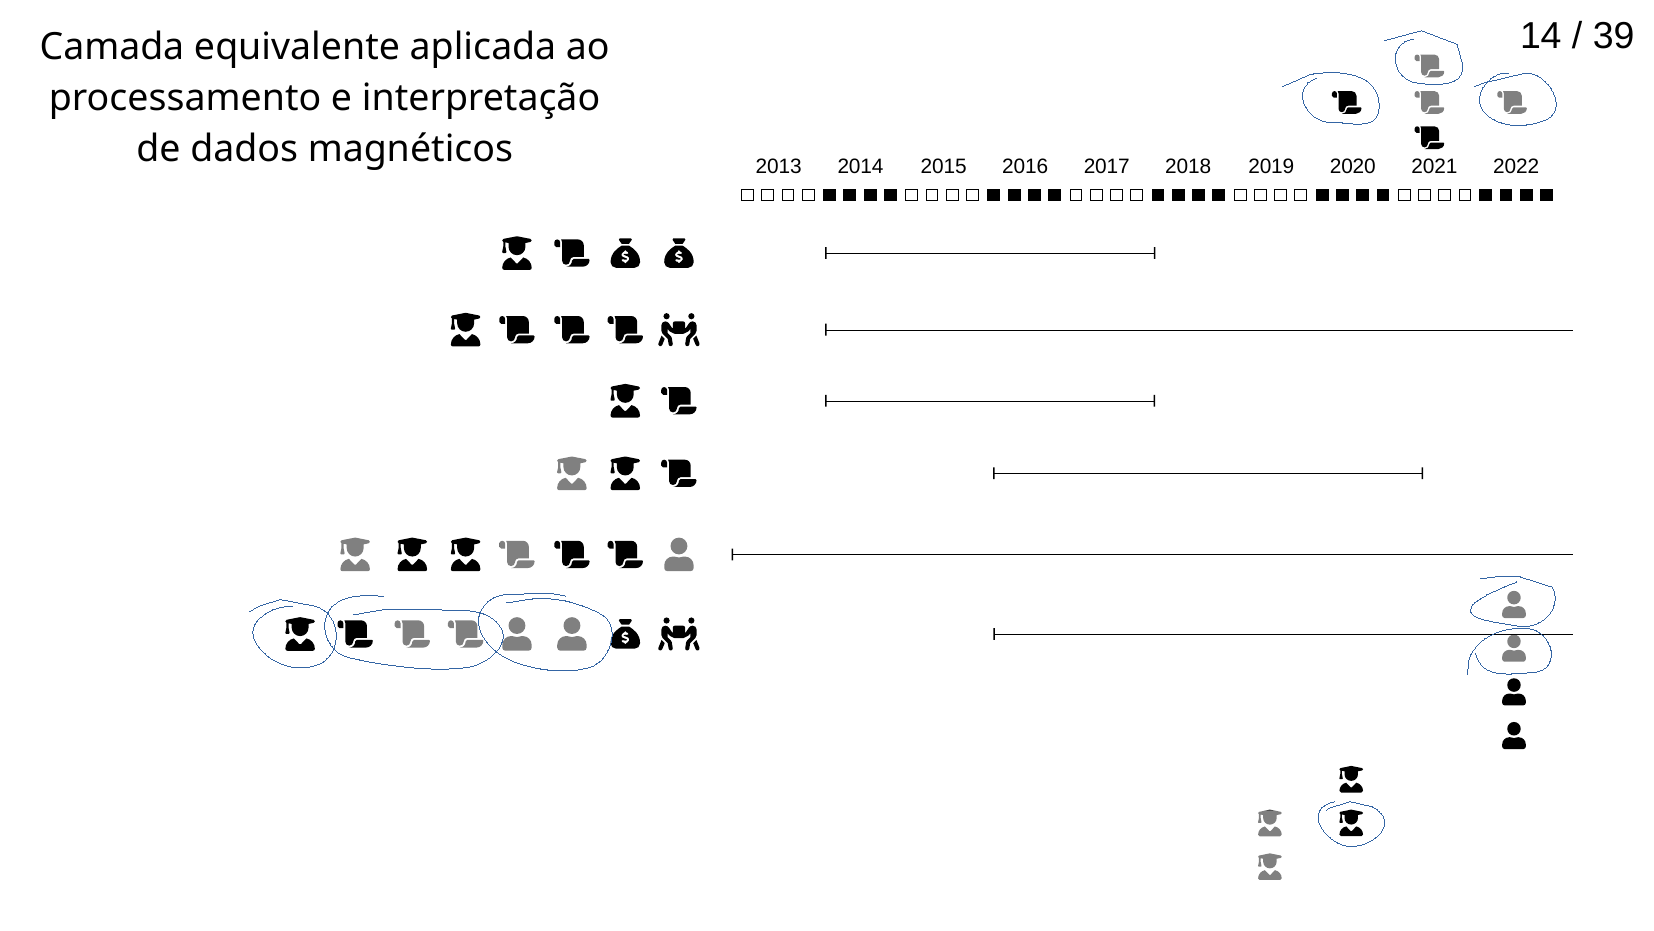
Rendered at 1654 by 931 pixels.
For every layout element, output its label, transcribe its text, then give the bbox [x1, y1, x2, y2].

picture [1339, 765, 1364, 793]
text_box [761, 189, 774, 201]
text_box [1418, 189, 1431, 201]
picture [337, 618, 373, 650]
text_box [1398, 189, 1411, 201]
text_box [966, 189, 979, 201]
text_box [1048, 189, 1061, 201]
text_box 2017 [1068, 147, 1145, 186]
text_box 2022 [1478, 147, 1555, 186]
text_box [1496, 83, 1529, 119]
text_box [1257, 810, 1284, 840]
text_box [926, 189, 938, 201]
text_box [884, 189, 897, 201]
text_box [552, 611, 591, 654]
text_box [1459, 189, 1471, 201]
text_box [1294, 189, 1307, 201]
picture [1339, 809, 1364, 837]
picture [607, 538, 644, 571]
picture [450, 537, 481, 572]
text_box [1070, 189, 1082, 201]
picture [607, 313, 644, 346]
text_box [659, 534, 698, 577]
picture [610, 238, 641, 268]
picture [664, 238, 694, 268]
text_box [946, 189, 959, 201]
text_box [1257, 851, 1284, 880]
picture [610, 456, 641, 491]
picture [610, 383, 641, 418]
text_box [1110, 189, 1123, 201]
text_box [1172, 189, 1185, 201]
text_box [1336, 189, 1349, 201]
text_box [499, 532, 538, 575]
text_box [446, 611, 485, 654]
text_box [1130, 189, 1143, 201]
text_box [1274, 189, 1287, 201]
text_box [1234, 189, 1247, 201]
text_box 2019 [1233, 147, 1310, 186]
text_box 2018 [1150, 147, 1227, 186]
picture [1502, 721, 1526, 750]
text_box [1377, 189, 1389, 201]
text_box [1316, 189, 1329, 201]
text_box [333, 532, 372, 575]
text_box [1008, 189, 1021, 201]
text_box [782, 189, 794, 201]
text_box [802, 189, 815, 201]
text_box 2014 [822, 147, 899, 186]
text_box [741, 189, 754, 201]
picture [554, 237, 590, 269]
text_box [393, 611, 432, 654]
text_box [1413, 46, 1446, 82]
text_box [1413, 83, 1446, 119]
text_box [1254, 189, 1267, 201]
picture [661, 385, 697, 417]
picture [397, 537, 428, 572]
picture [1331, 89, 1362, 116]
picture [1414, 124, 1445, 151]
text_box [1090, 189, 1103, 201]
picture [658, 313, 700, 347]
picture [502, 236, 532, 270]
text_box [1479, 189, 1492, 201]
picture [450, 312, 481, 347]
text_box [1438, 189, 1451, 201]
text_box 2020 [1315, 147, 1391, 186]
text_box 2016 [987, 147, 1064, 186]
text_box 2015 [905, 147, 982, 186]
text_box Camada equivalente aplicada ao processamento e interpretação de dados magnéticos [11, 33, 638, 159]
picture [499, 313, 535, 346]
picture [658, 617, 700, 651]
text_box [1356, 189, 1369, 201]
picture [554, 313, 590, 346]
text_box [987, 189, 1000, 201]
text_box [823, 189, 836, 201]
picture [285, 617, 315, 651]
text_box [843, 189, 856, 201]
text_box 2013 [740, 147, 817, 186]
text_box [497, 611, 536, 654]
text_box [1501, 635, 1528, 663]
text_box [550, 450, 589, 493]
text_box [1212, 189, 1225, 201]
text_box [1152, 189, 1164, 201]
text_box [1028, 189, 1041, 201]
text_box [1520, 189, 1533, 201]
text_box [864, 189, 877, 201]
picture [1502, 678, 1526, 706]
picture [554, 538, 590, 571]
text_box [1540, 189, 1553, 201]
picture [610, 619, 641, 649]
text_box [1500, 189, 1512, 201]
text_box [905, 189, 918, 201]
picture [661, 457, 697, 489]
text_box [1192, 189, 1205, 201]
text_box 2021 [1396, 147, 1473, 186]
text_box [1501, 590, 1528, 619]
text_box <number> / 39 [1375, 0, 1654, 71]
